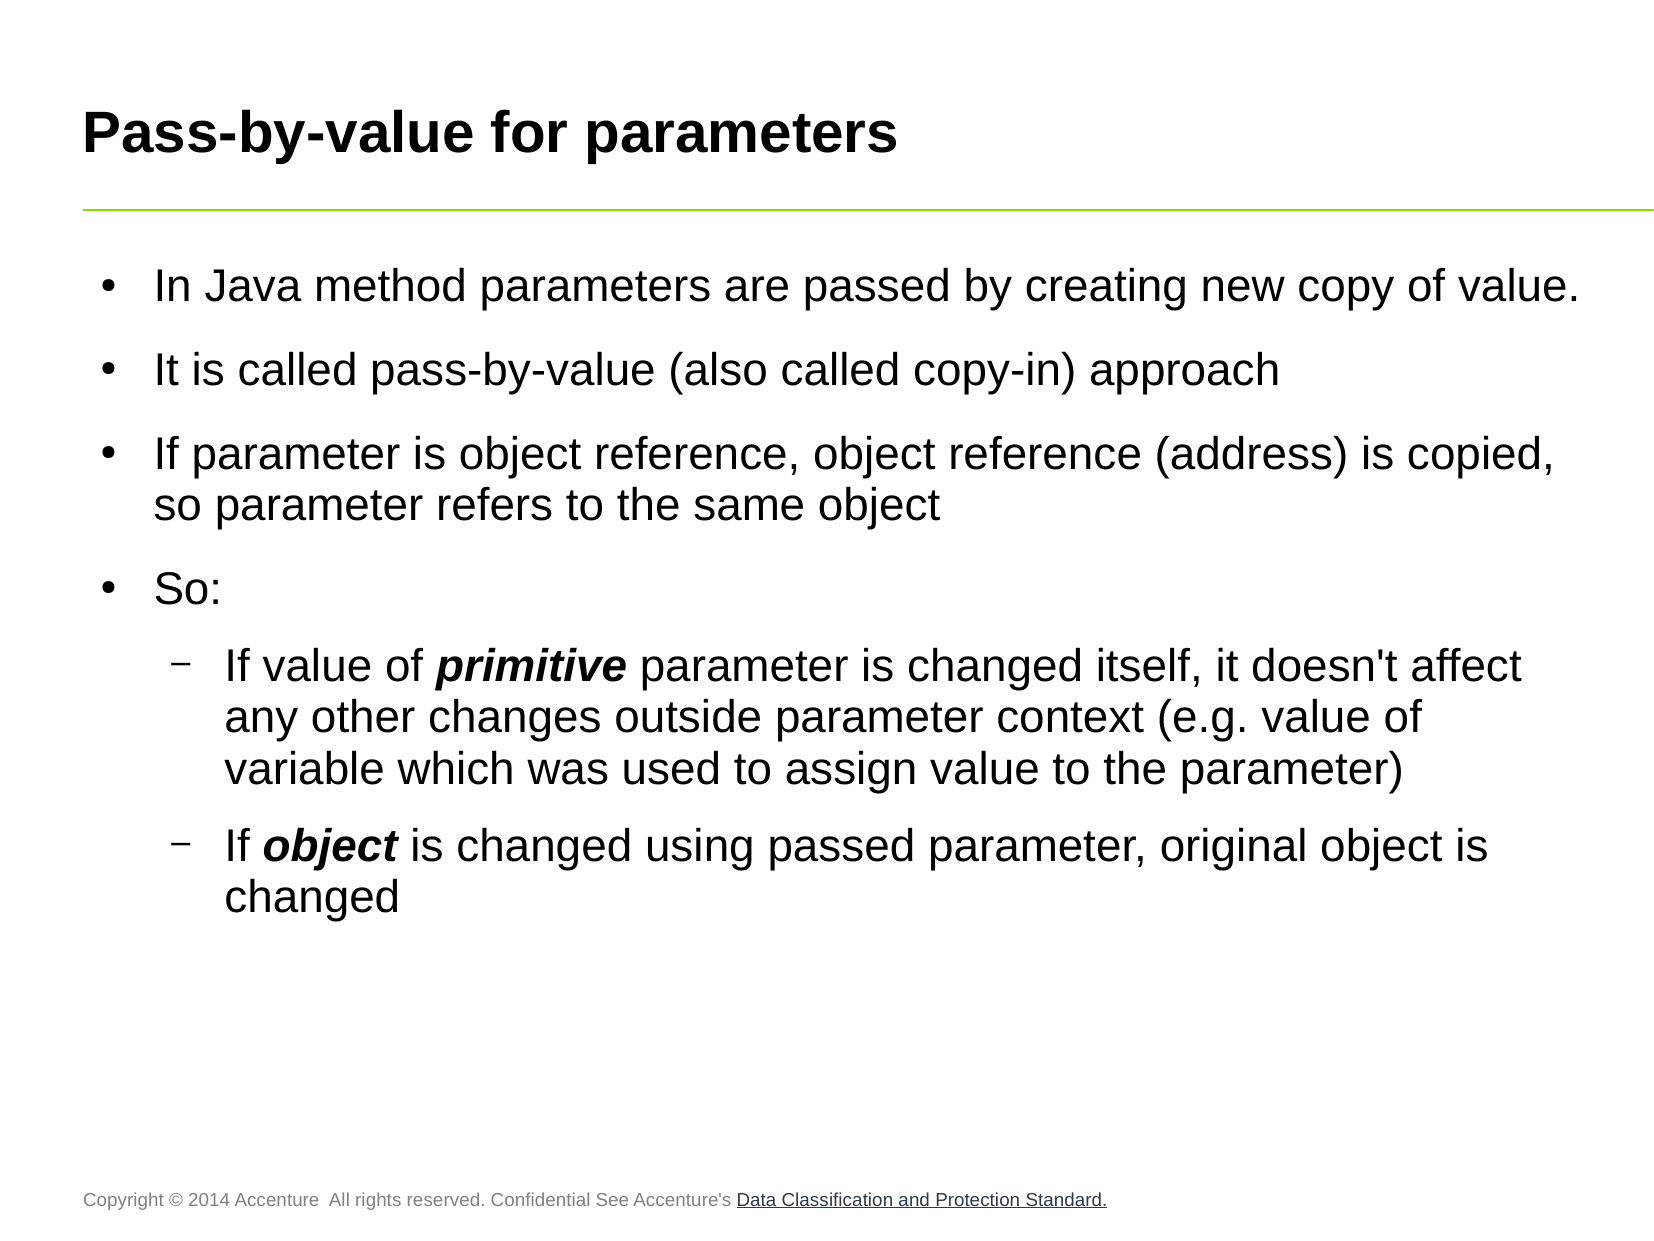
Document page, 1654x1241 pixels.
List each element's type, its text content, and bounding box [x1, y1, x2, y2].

list In Java method parameters are passed by creating new copy of value. It is called pass-by-value (also called copy-in) approach If parameter is object reference, object reference (address) is copied, so parameter refers to the same object So: If value of primitive parameter is changed itself, it doesn't affect any other changes outside parameter context (e.g. value of variable which was used to assign value to the parameter) If object is changed using passed parameter, original object is changed [82, 260, 1595, 1229]
title Pass-by-value for parameters [82, 39, 1571, 225]
